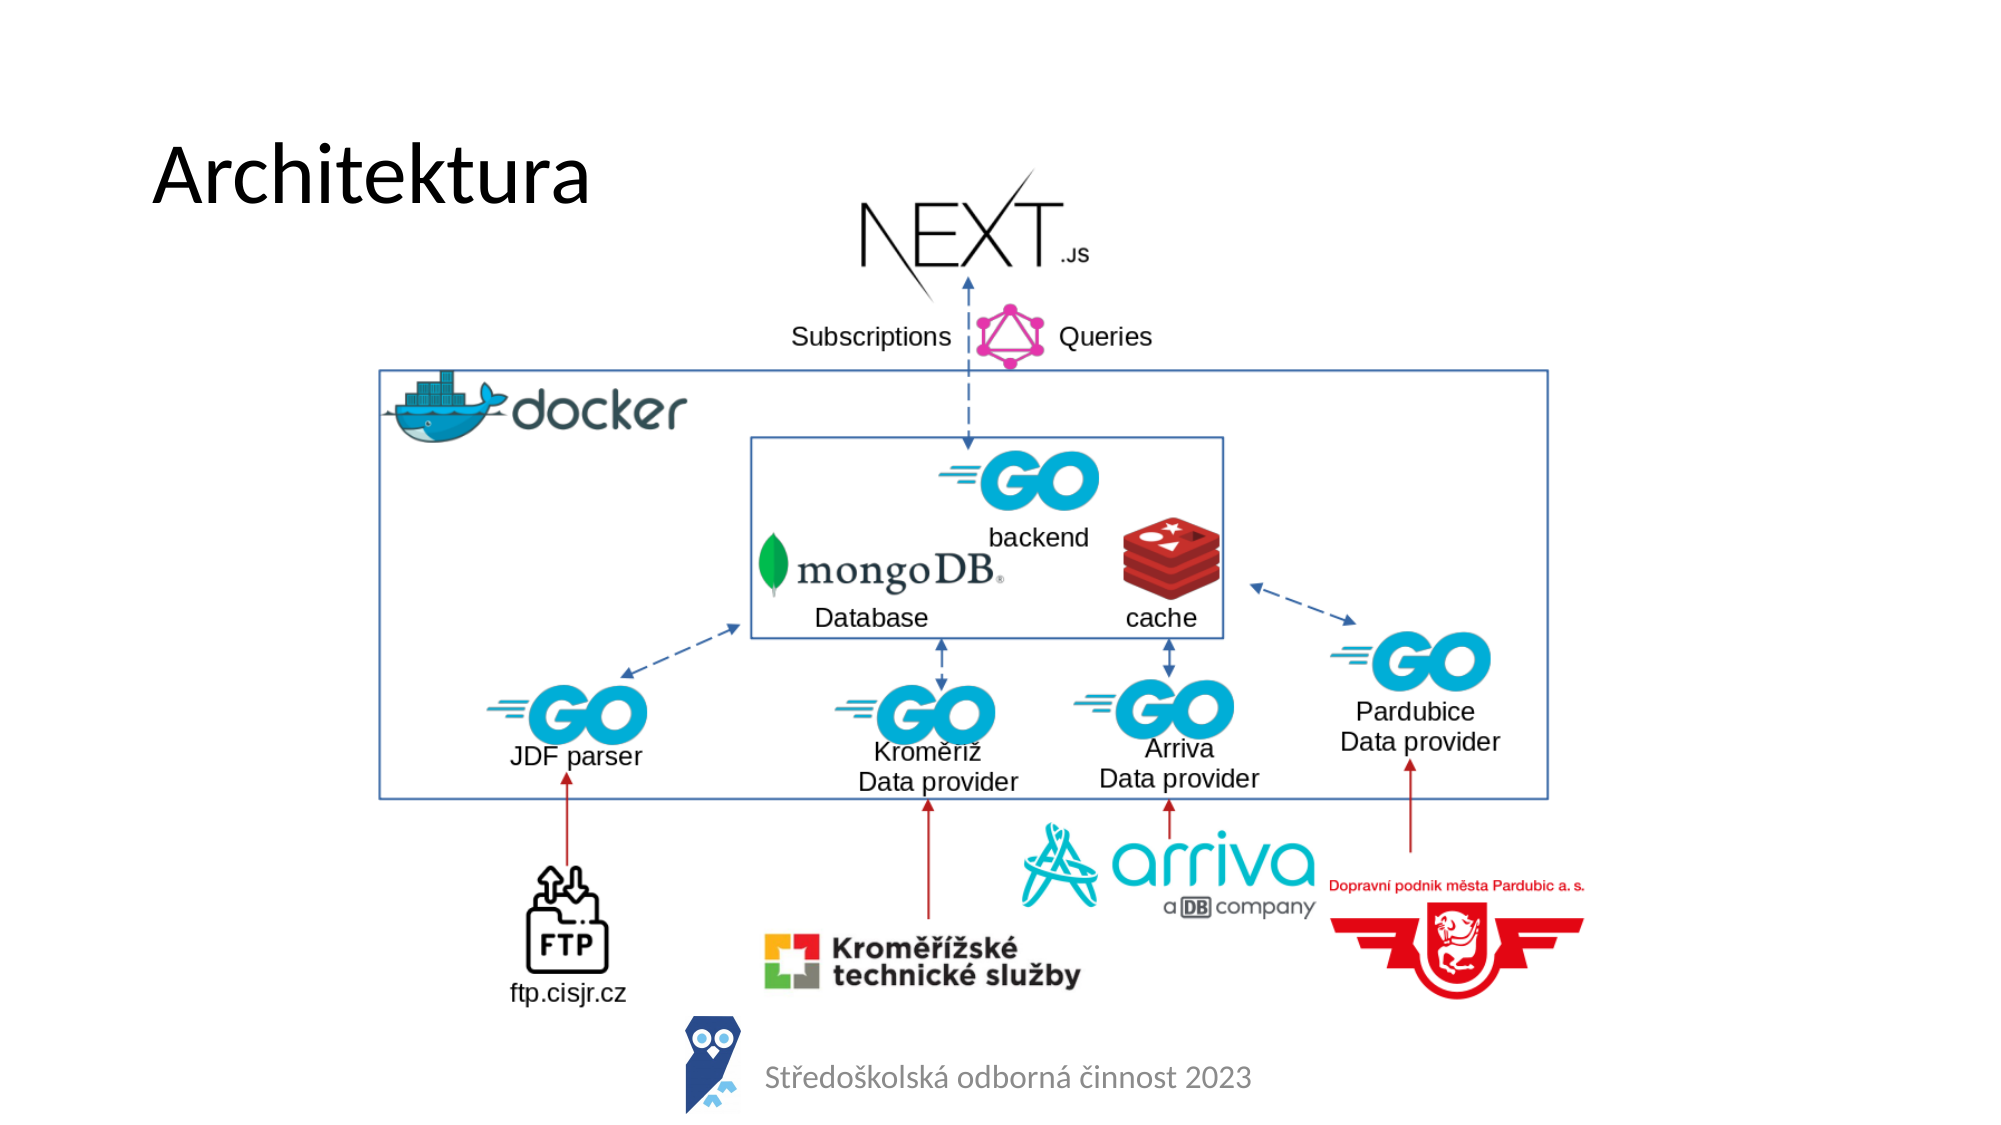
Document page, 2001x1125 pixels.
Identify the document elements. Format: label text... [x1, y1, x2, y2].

picture [337, 278, 1590, 1013]
title Architektura [137, 60, 1863, 278]
picture [685, 1016, 741, 1114]
